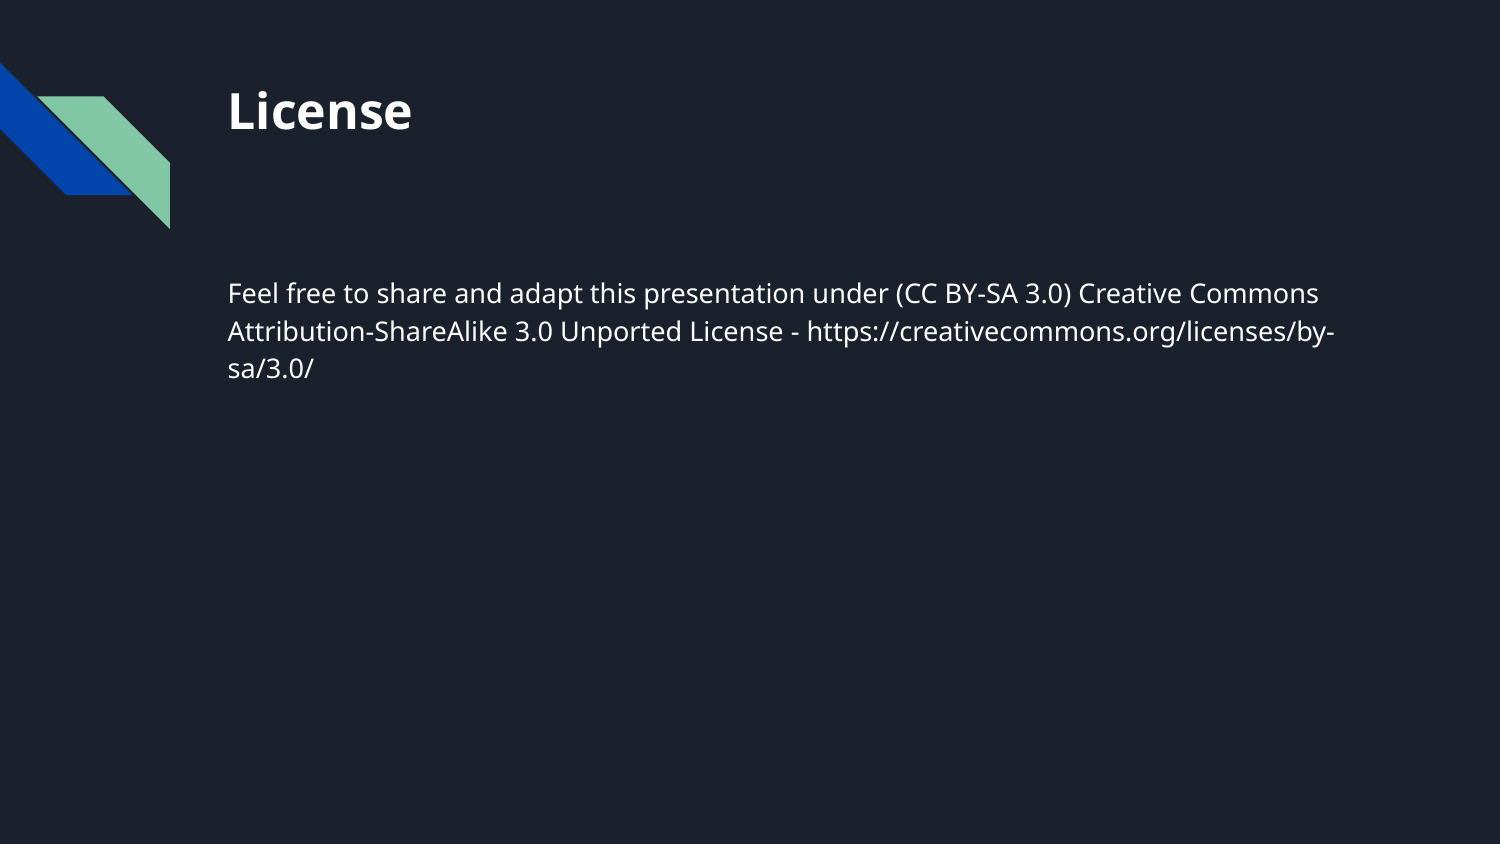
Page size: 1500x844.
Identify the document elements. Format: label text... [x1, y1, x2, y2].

text_box Feel free to share and adapt this presentation under (CC BY-SA 3.0) Creative Commons Attribution-ShareAlike 3.0 Unported License - https://creativecommons.org/licenses/by-sa/3.0/ [212, 257, 1368, 735]
text_box License [212, 64, 1368, 215]
